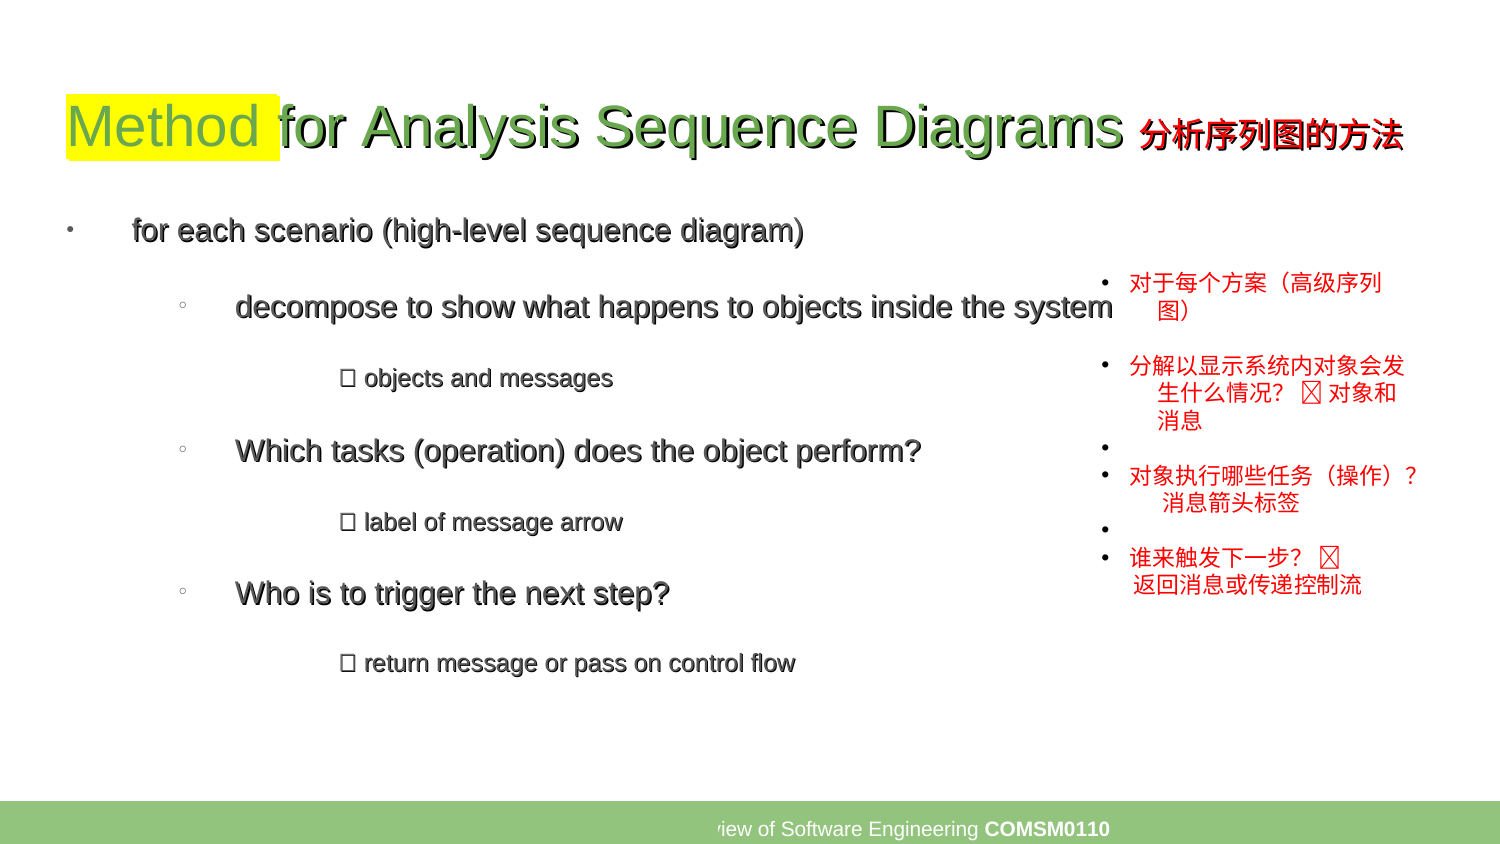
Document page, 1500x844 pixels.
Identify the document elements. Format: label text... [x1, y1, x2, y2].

text_box 对于每个方案（高级序列图） 分解以显示系统内对象会发生什么情况？  对象和消息 对象执行哪些任务（操作）？ 消息箭头标签 谁来触发下一步？  返回消息或传递控制流 [1086, 261, 1430, 583]
list for each scenario (high-level sequence diagram) decompose to show what happens to objects inside the system  objects and messages Which tasks (operation) does the object perform?  label of message arrow Who is to trigger the next step?  return message or pass on control flow [51, 189, 1449, 750]
title Method for Analysis Sequence Diagrams分析序列图的方法 [51, 72, 1449, 167]
